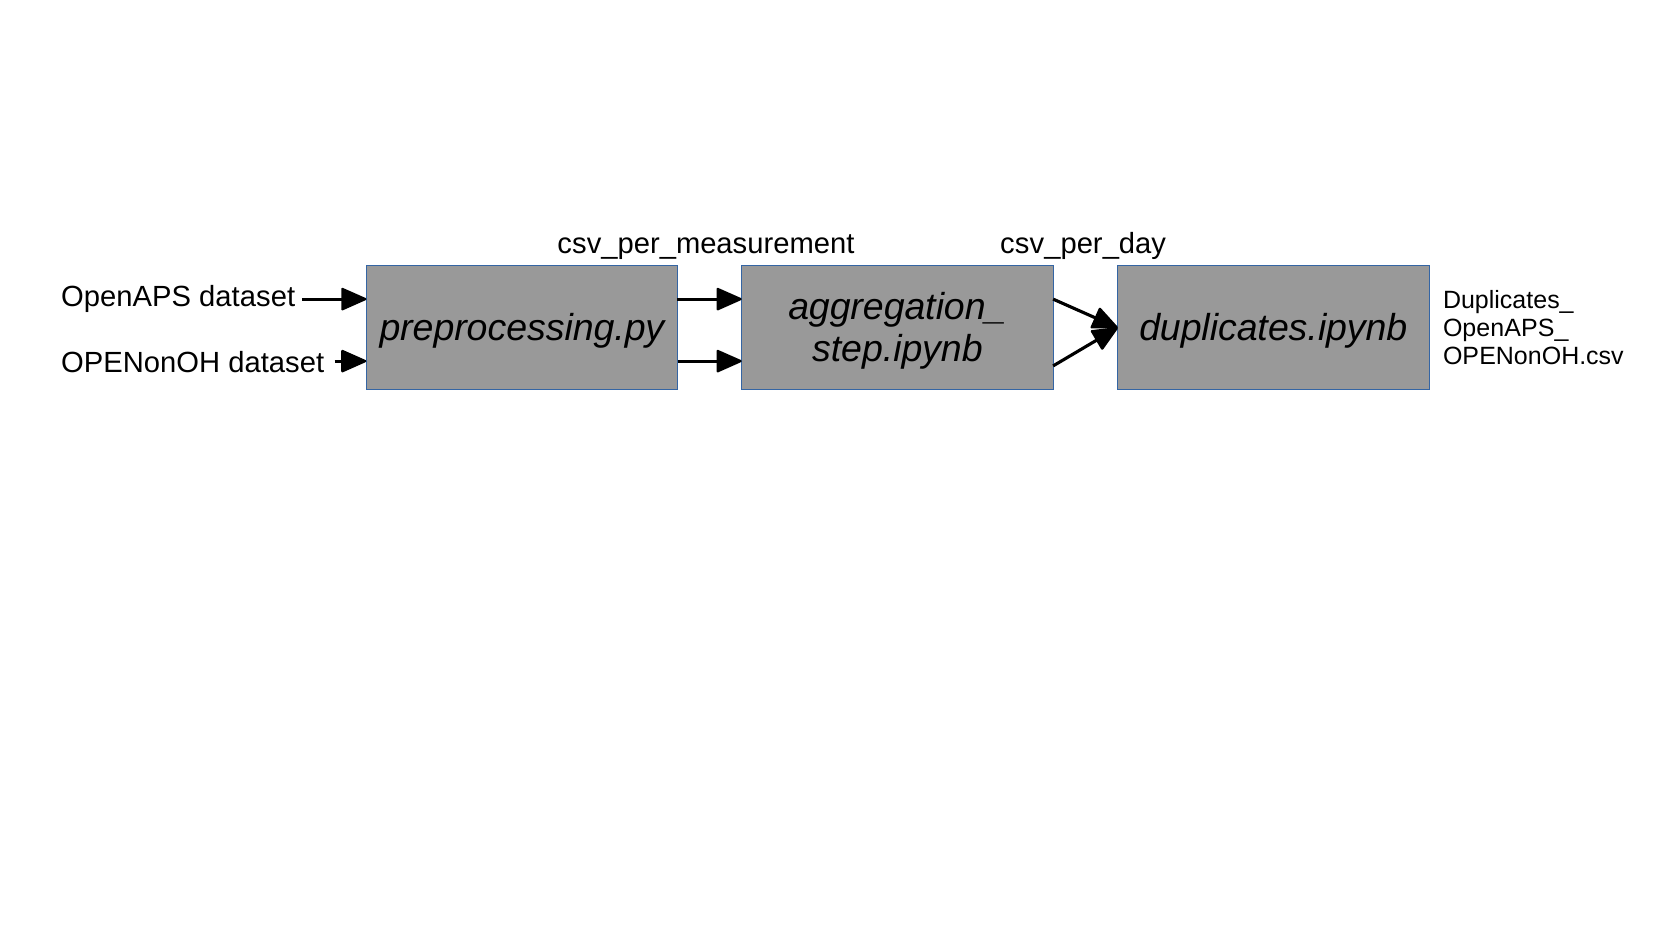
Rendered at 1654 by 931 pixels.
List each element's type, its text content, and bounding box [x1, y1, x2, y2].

text_box duplicates.ipynb [1117, 265, 1430, 390]
text_box aggregation_ step.ipynb [741, 265, 1054, 390]
text_box csv_per_measurement [542, 219, 880, 300]
text_box csv_per_day [985, 219, 1188, 267]
text_box preprocessing.py [366, 265, 678, 390]
text_box OPENonOH dataset [46, 339, 366, 387]
text_box Duplicates_ OpenAPS_ OPENonOH.csv [1428, 278, 1642, 378]
text_box OpenAPS dataset [46, 272, 347, 320]
